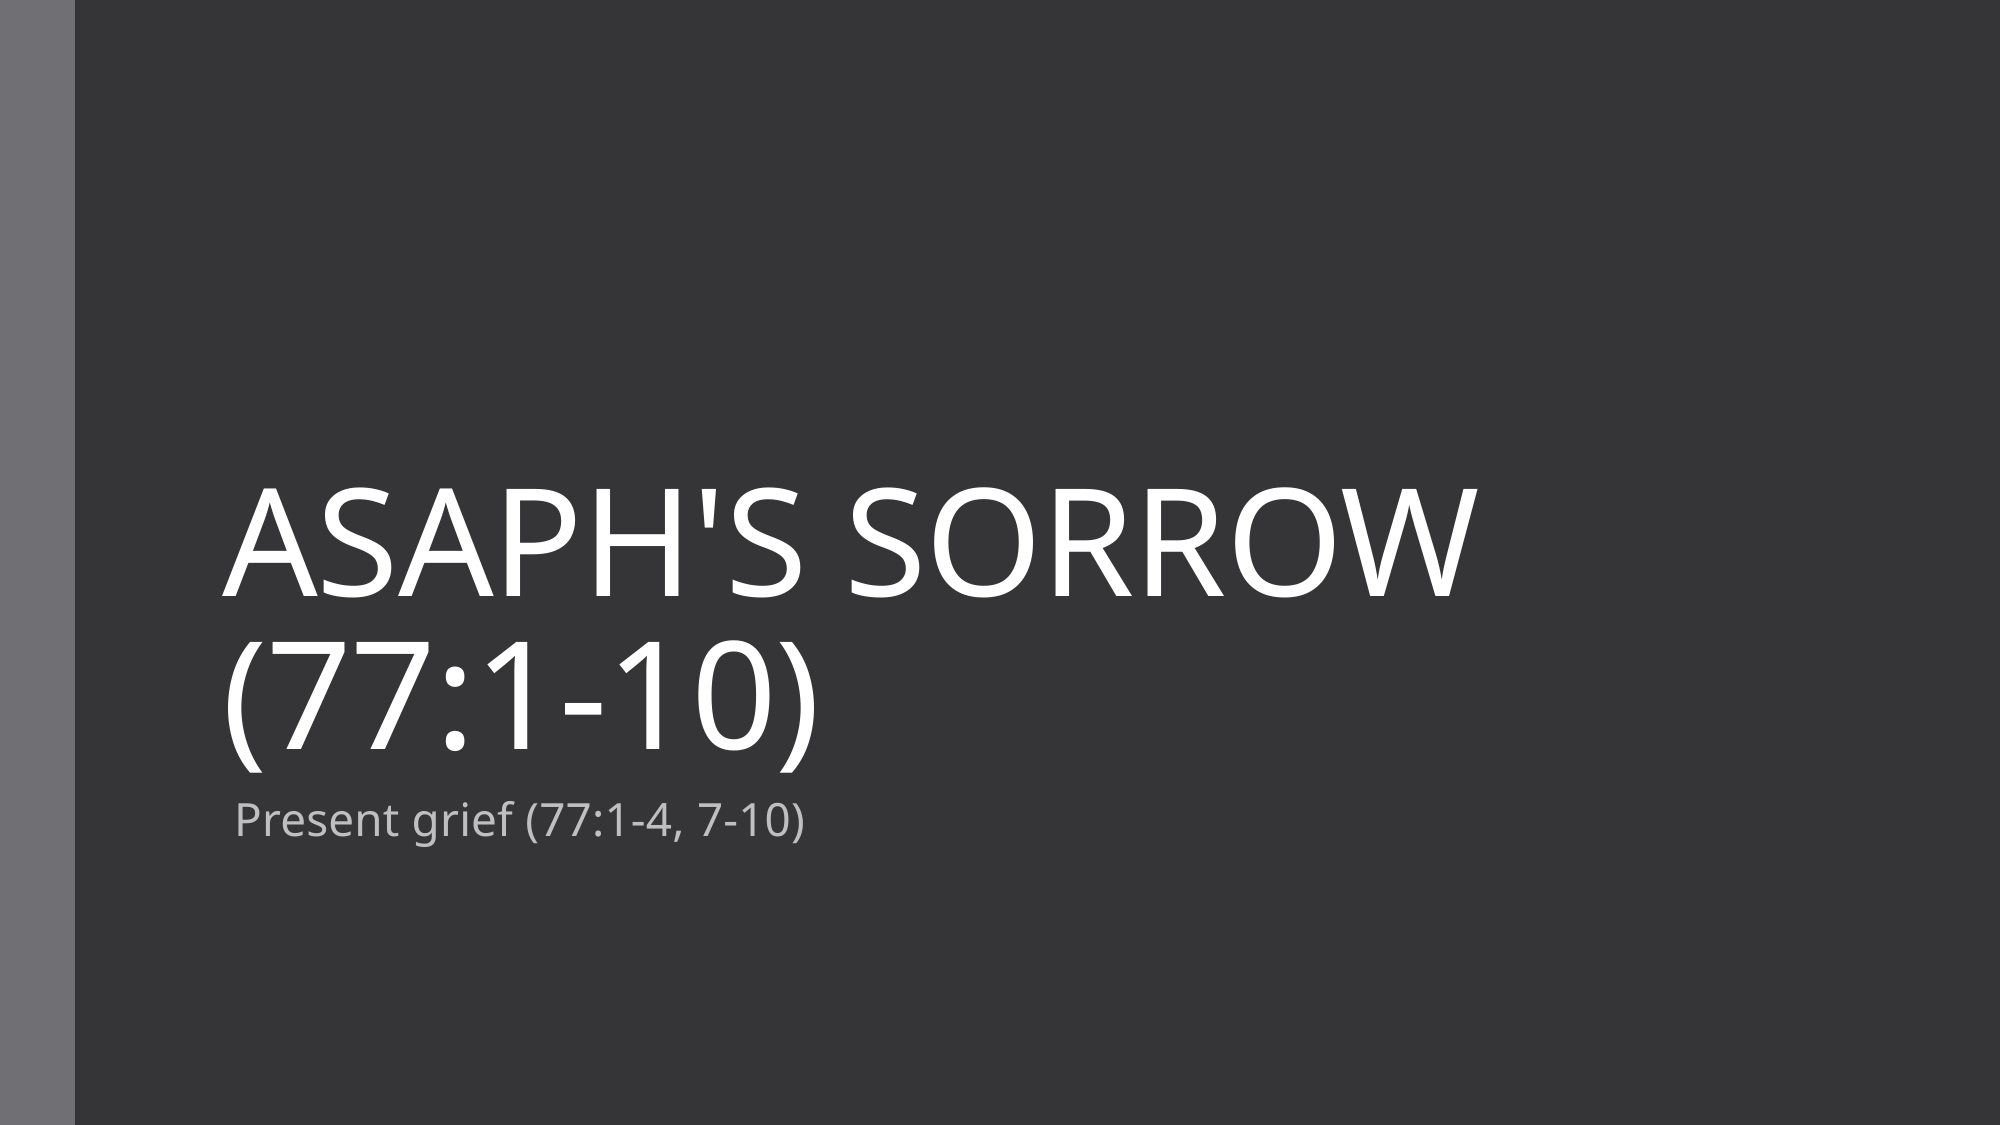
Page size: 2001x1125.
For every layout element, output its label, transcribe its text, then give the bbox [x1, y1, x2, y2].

title ASAPH'S SORROW (77:1-10) [206, 124, 1752, 787]
subtitle Present grief (77:1-4, 7-10) [206, 787, 1752, 1066]
